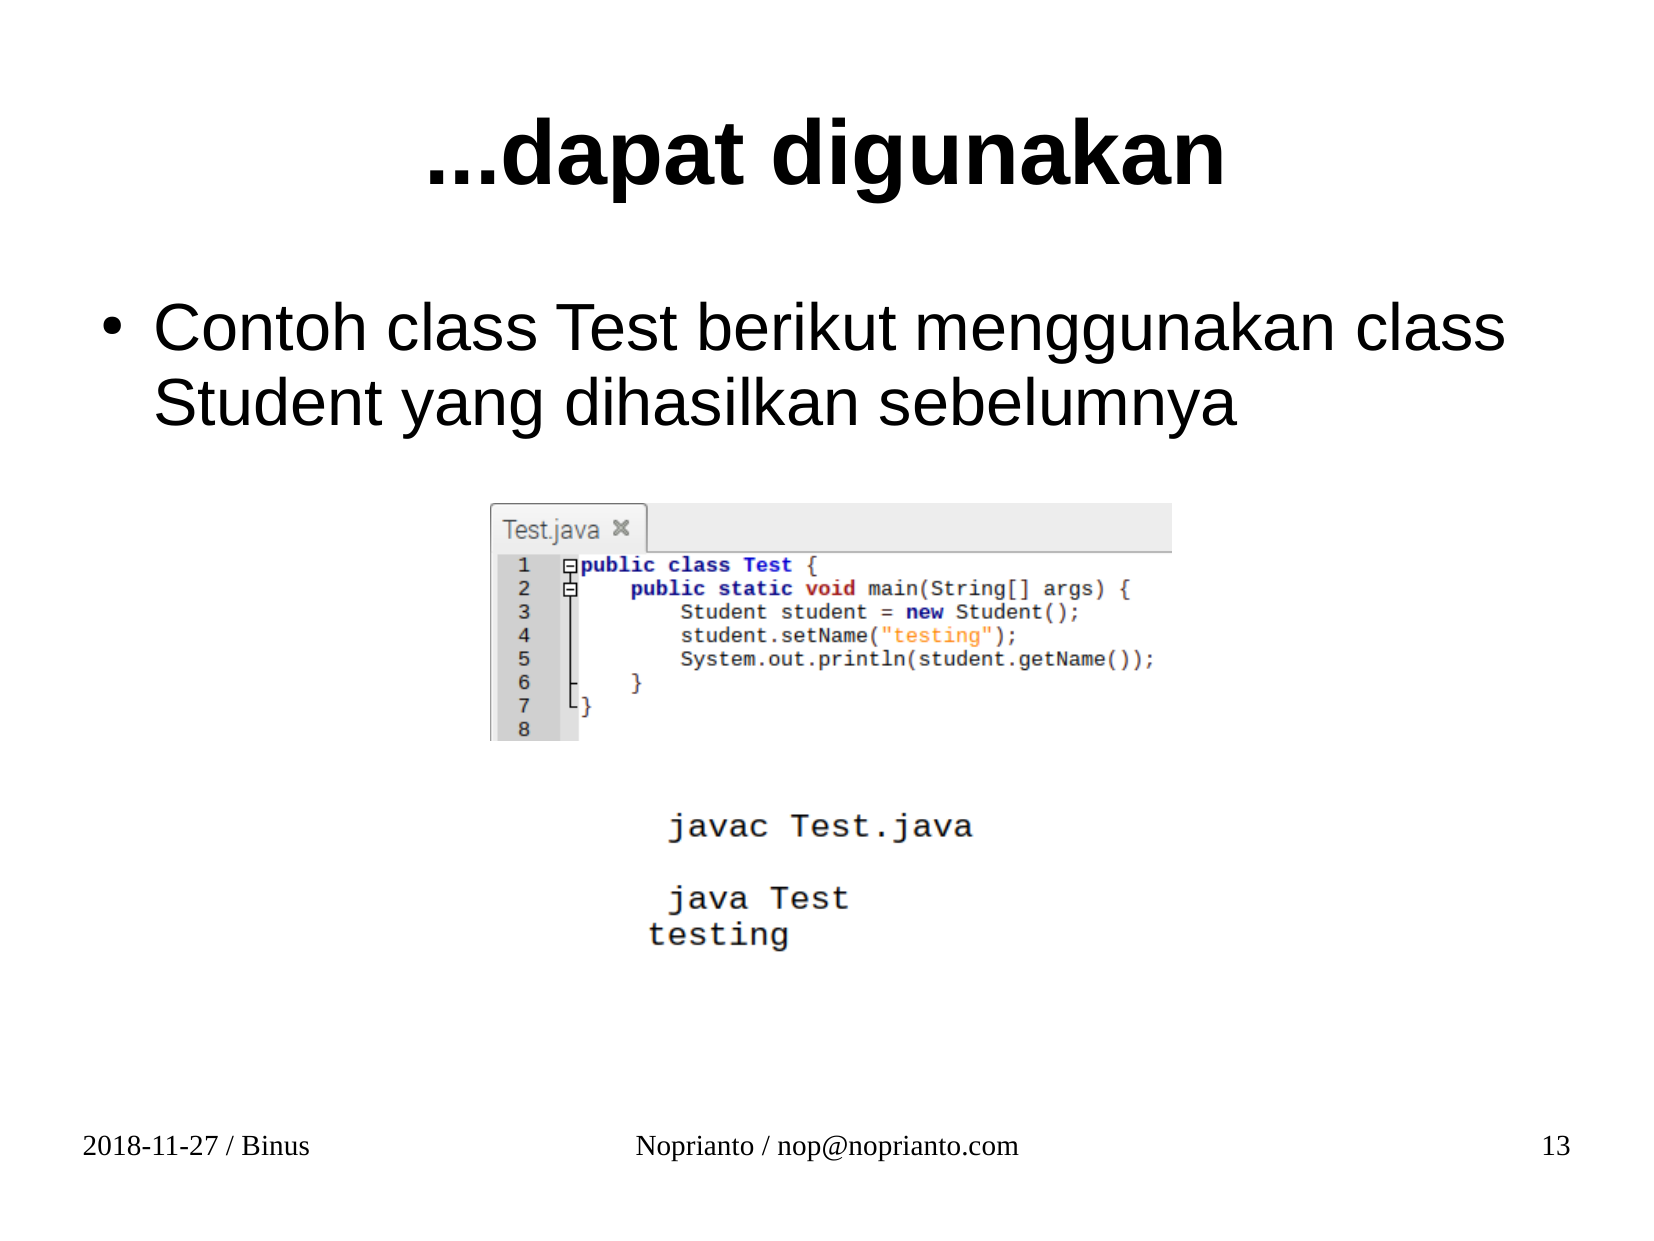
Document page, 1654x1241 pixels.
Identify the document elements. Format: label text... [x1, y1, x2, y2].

picture [647, 796, 991, 976]
picture [490, 503, 1172, 741]
title ...dapat digunakan [82, 49, 1571, 257]
list Contoh class Test berikut menggunakan class Student yang dihasilkan sebelumnya [82, 290, 1571, 1010]
